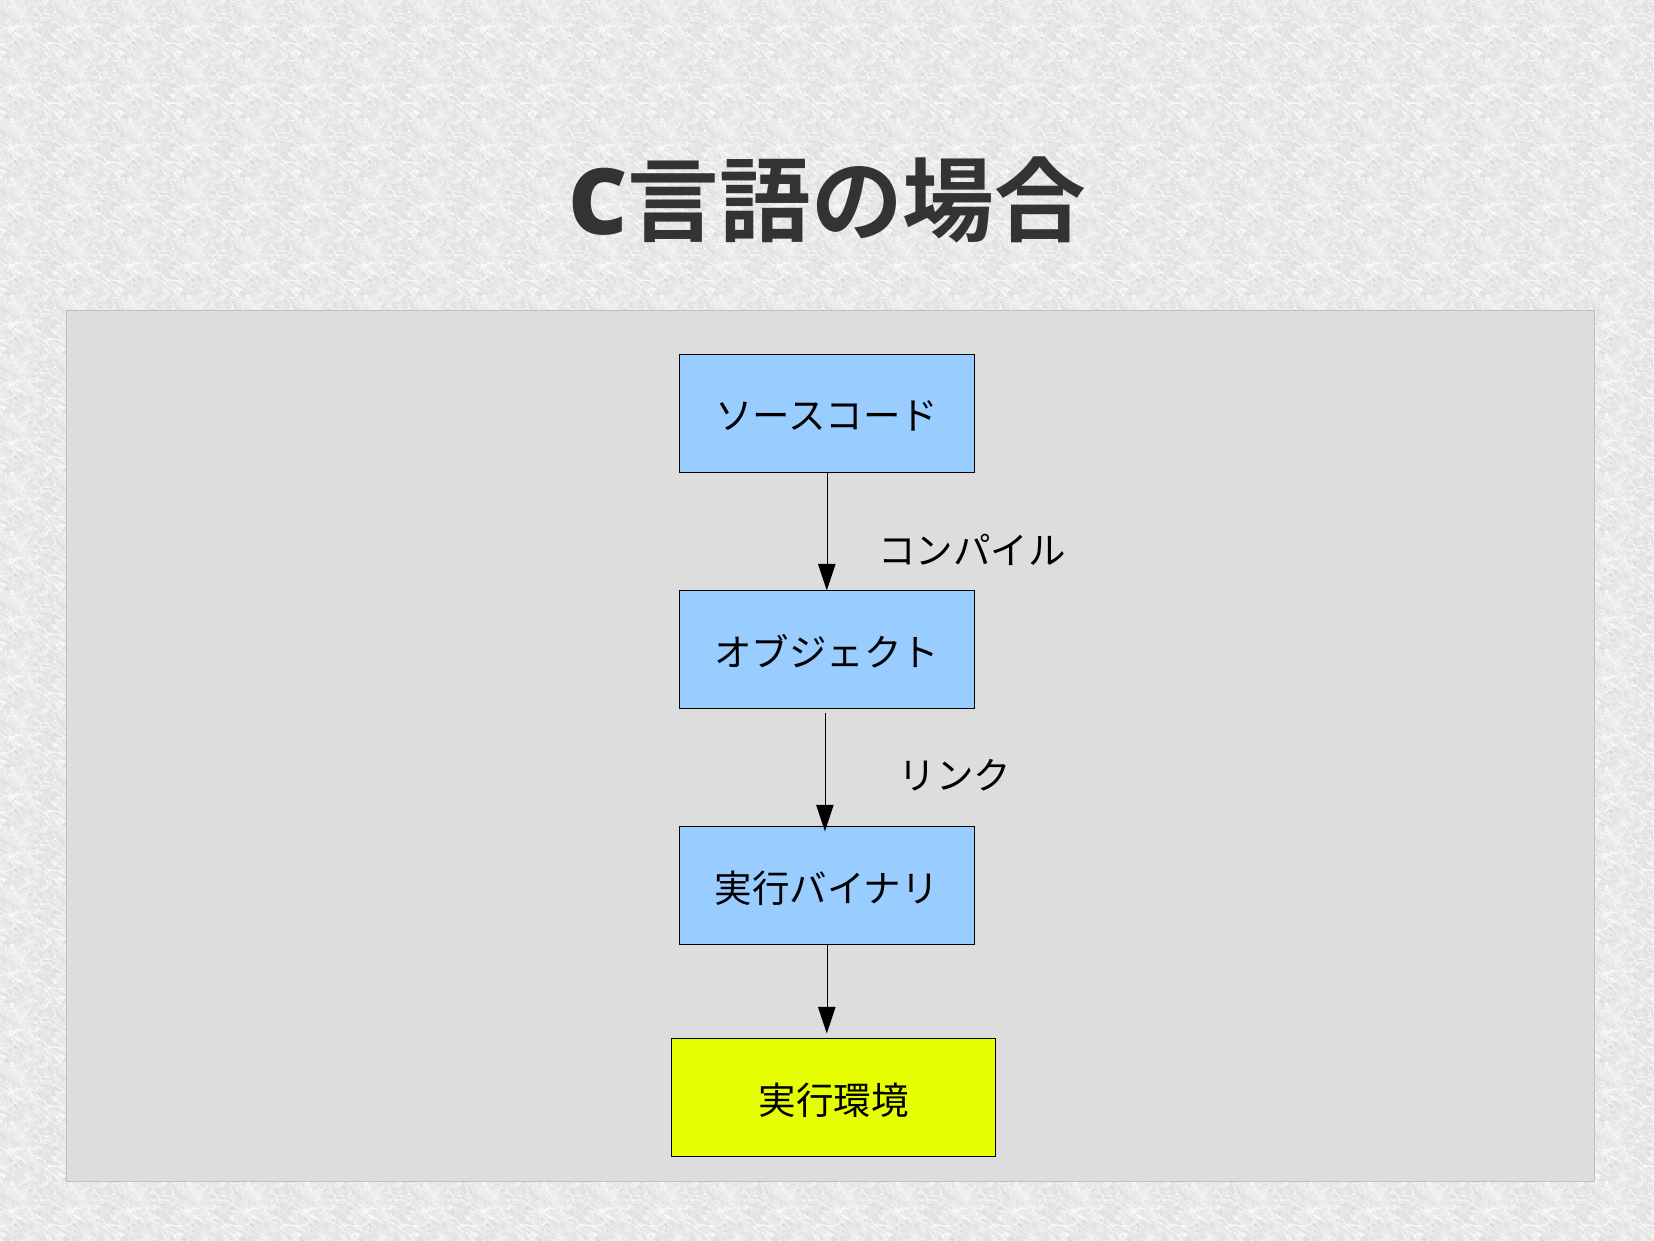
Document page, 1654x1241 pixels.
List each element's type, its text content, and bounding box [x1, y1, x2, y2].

text_box 実行バイナリ [679, 826, 975, 945]
text_box 実行環境 [671, 1038, 996, 1157]
picture [0, 0, 1654, 1241]
text_box リンク [883, 738, 1004, 791]
title C言語の場合 [121, 91, 1534, 299]
text_box コンパイル [863, 513, 1062, 566]
text_box オブジェクト [679, 590, 975, 709]
text_box ソースコード [679, 354, 975, 473]
